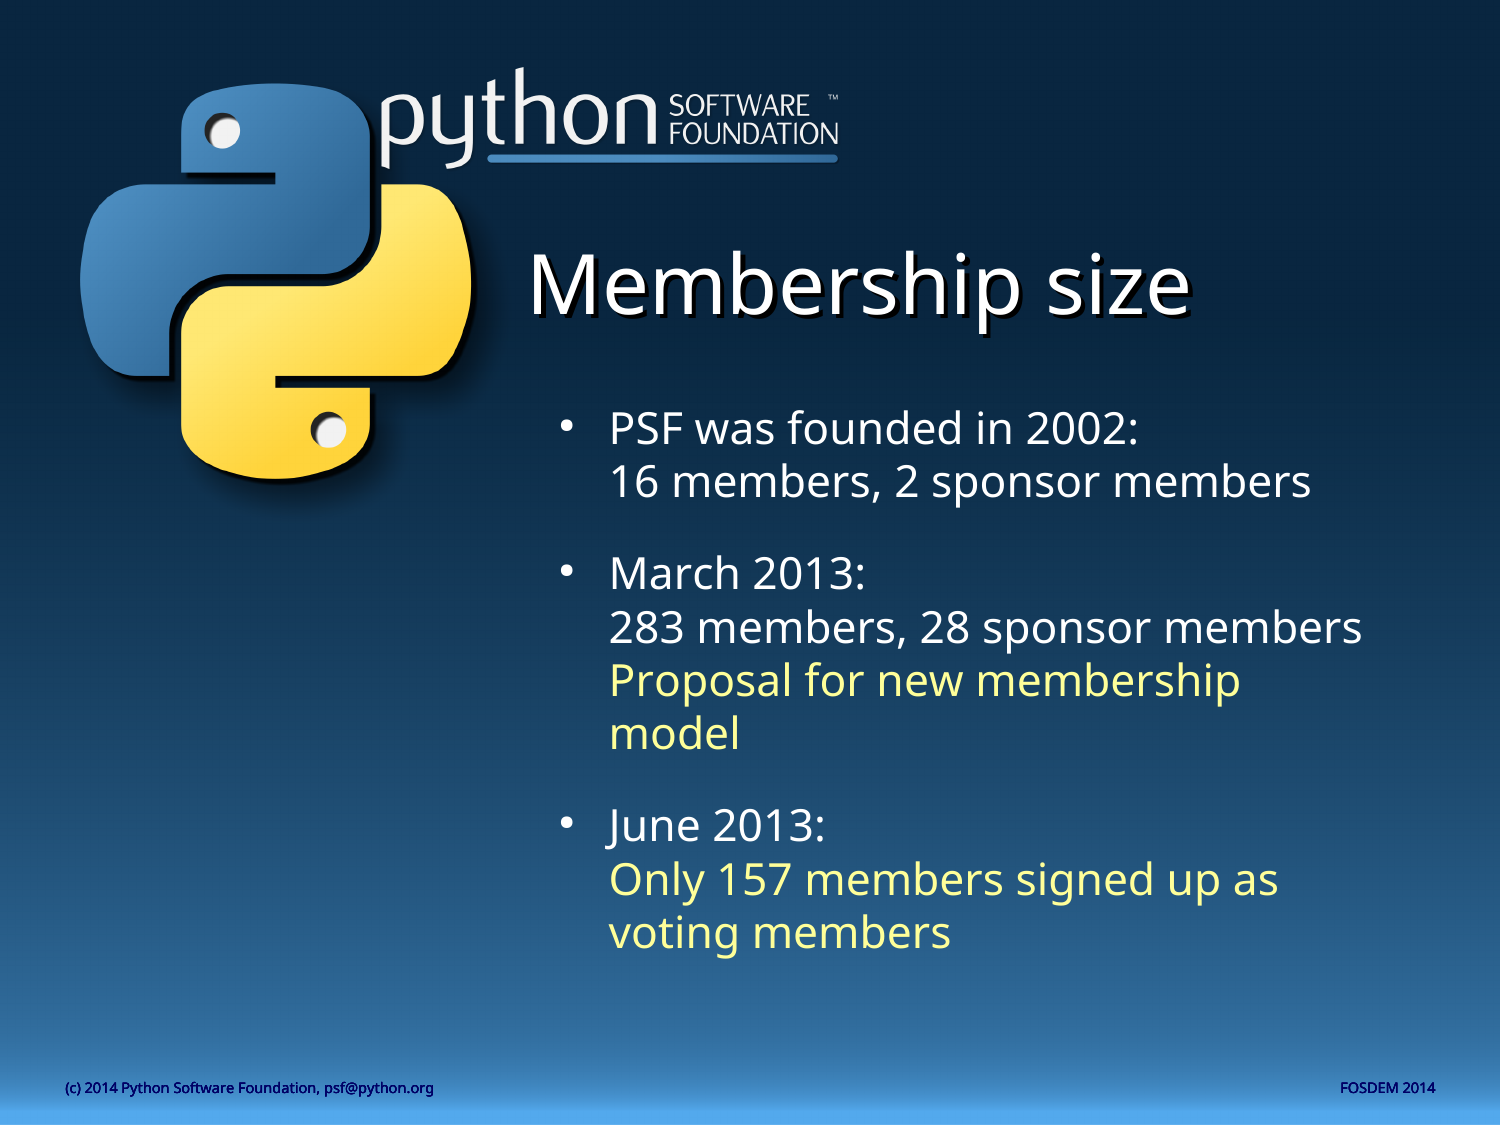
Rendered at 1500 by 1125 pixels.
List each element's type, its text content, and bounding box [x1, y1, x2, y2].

title Membership size [512, 185, 1388, 377]
picture [0, 0, 1500, 1125]
list PSF was founded in 2002: 16 members, 2 sponsor members March 2013: 283 members, 28 sponsor members Proposal for new membership model June 2013: Only 157 members signed up as voting members [544, 392, 1388, 1006]
text_box (c) 2014 Python Software Foundation, psf@python.org FOSDEM 2014 [65, 1078, 1436, 1099]
